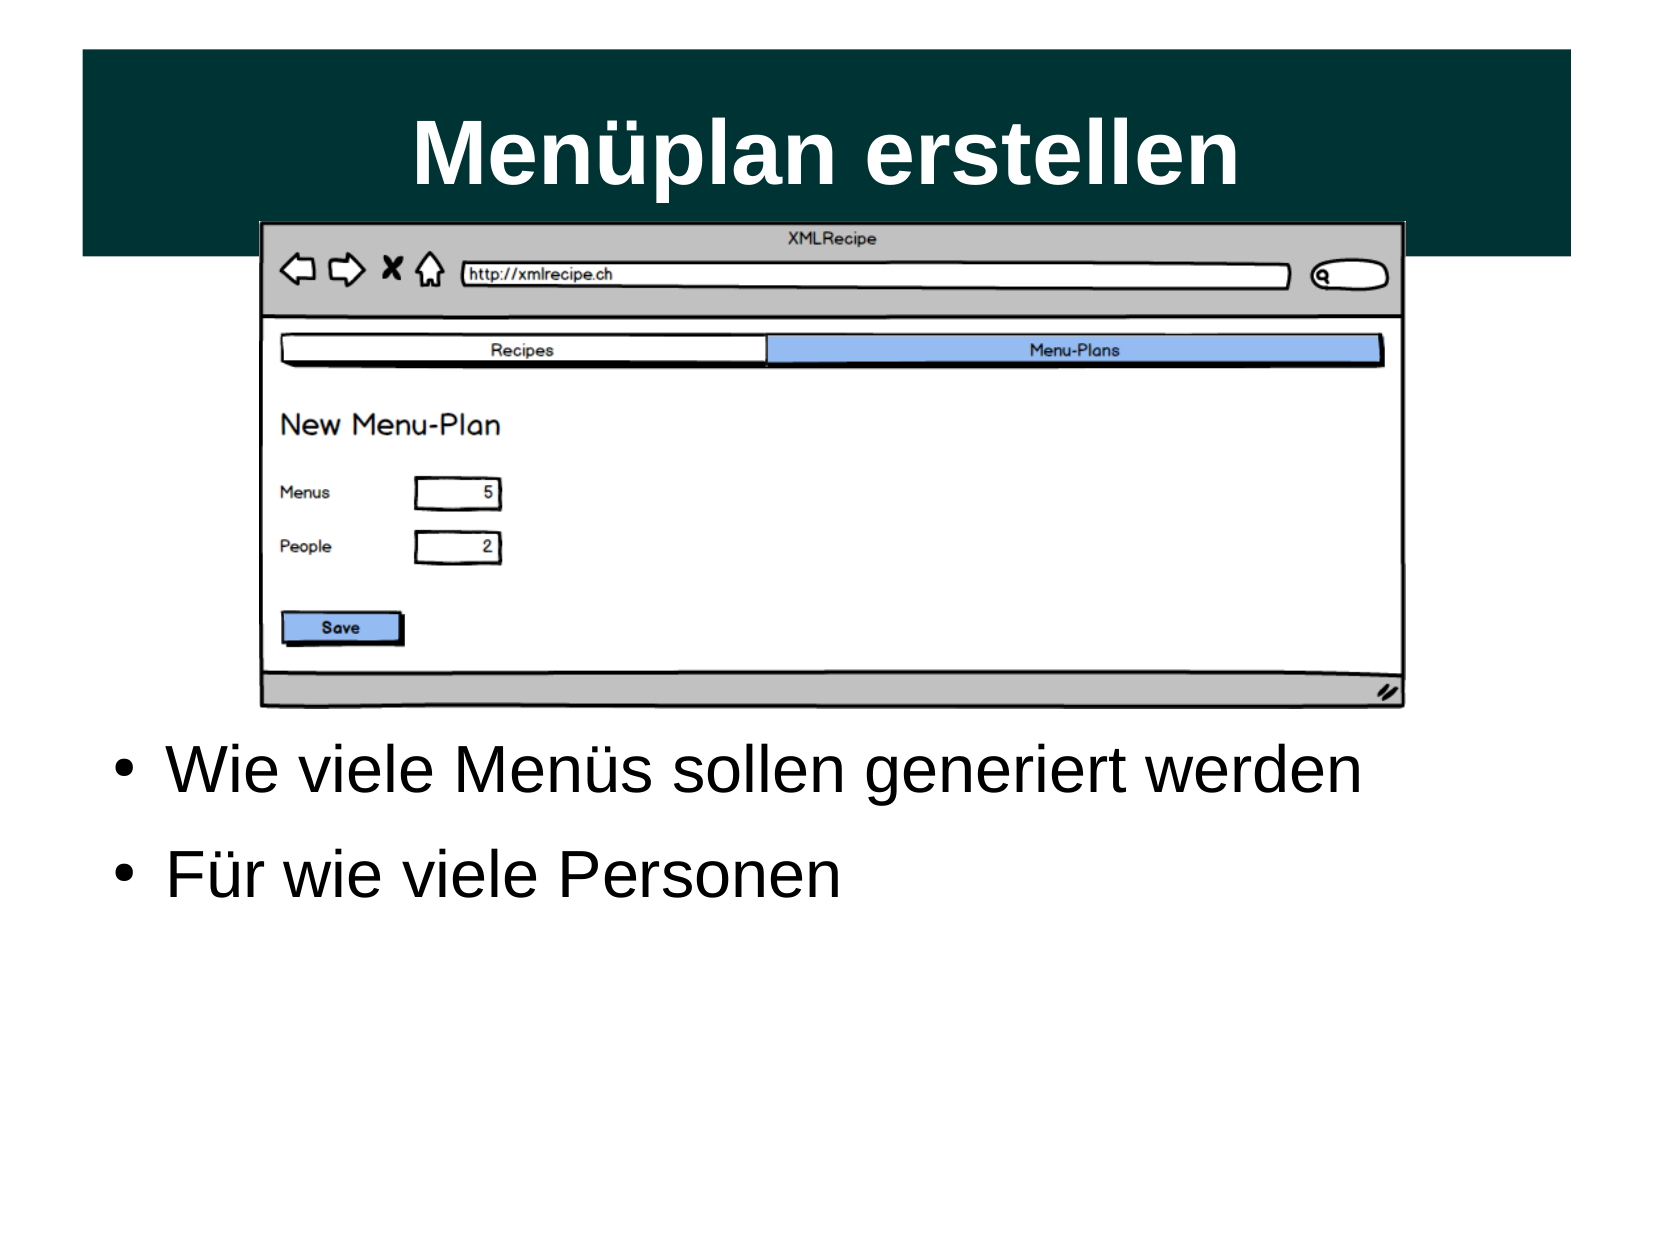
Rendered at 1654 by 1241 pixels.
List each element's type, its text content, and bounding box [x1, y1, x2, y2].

list Wie viele Menüs sollen generiert werden Für wie viele Personen [94, 732, 1571, 1123]
picture [259, 221, 1406, 709]
title Menüplan erstellen [82, 49, 1571, 257]
